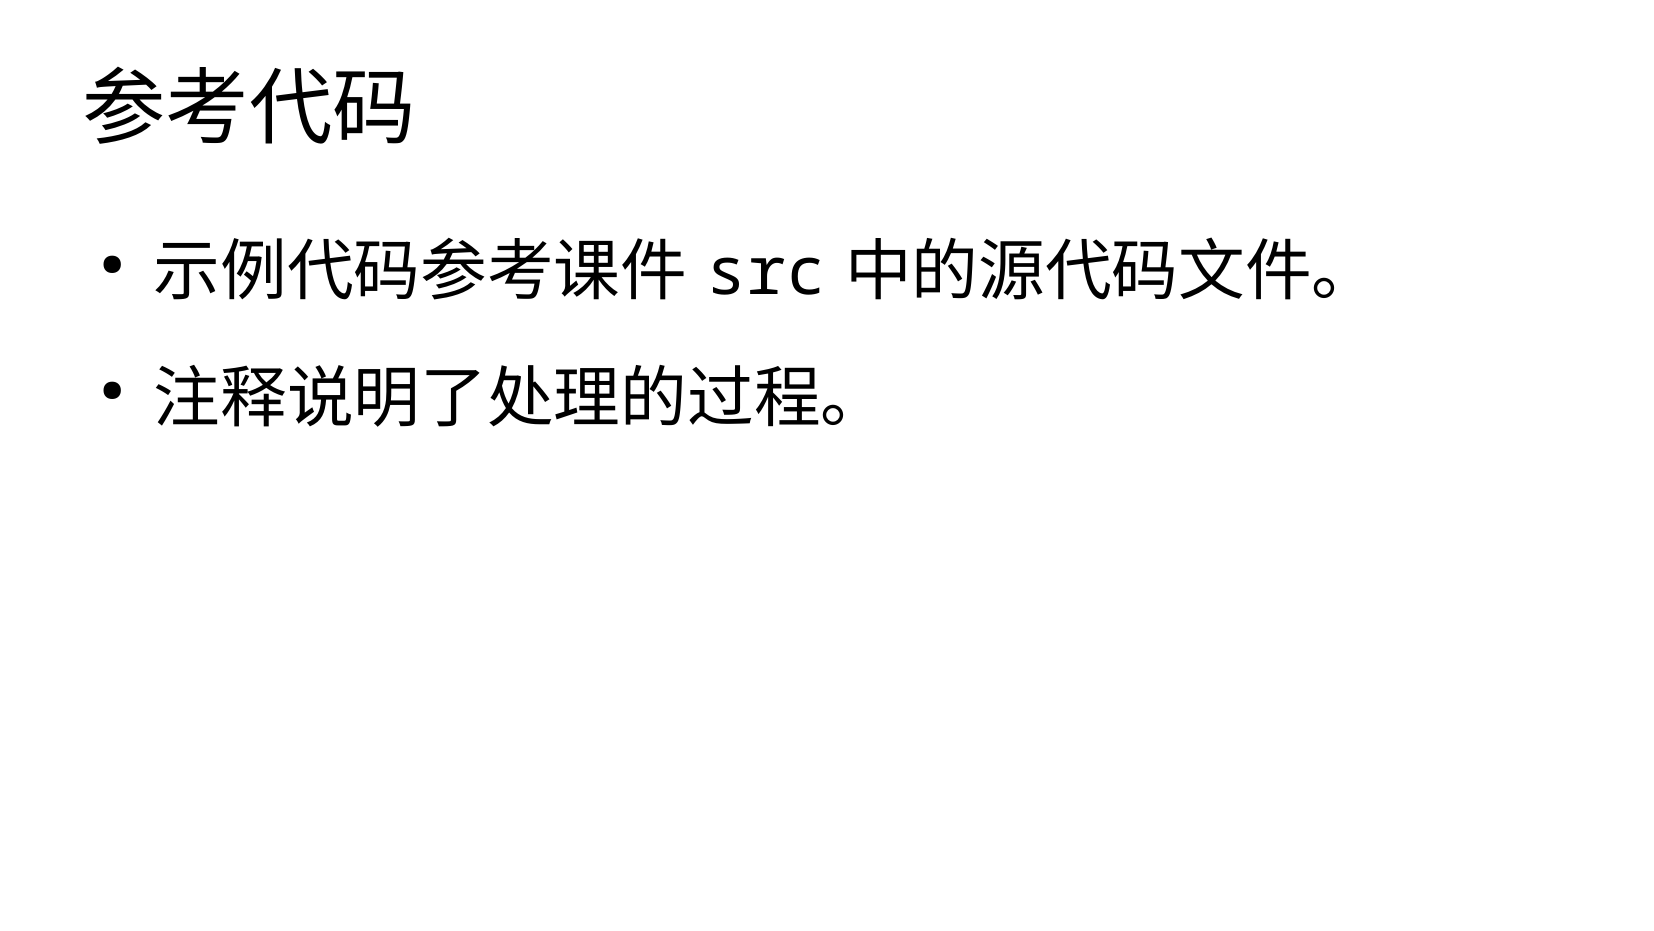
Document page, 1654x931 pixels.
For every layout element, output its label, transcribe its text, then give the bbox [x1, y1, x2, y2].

title 参考代码 [82, 37, 1571, 166]
list 示例代码参考课件src中的源代码文件。 注释说明了处理的过程。 [82, 217, 1571, 758]
